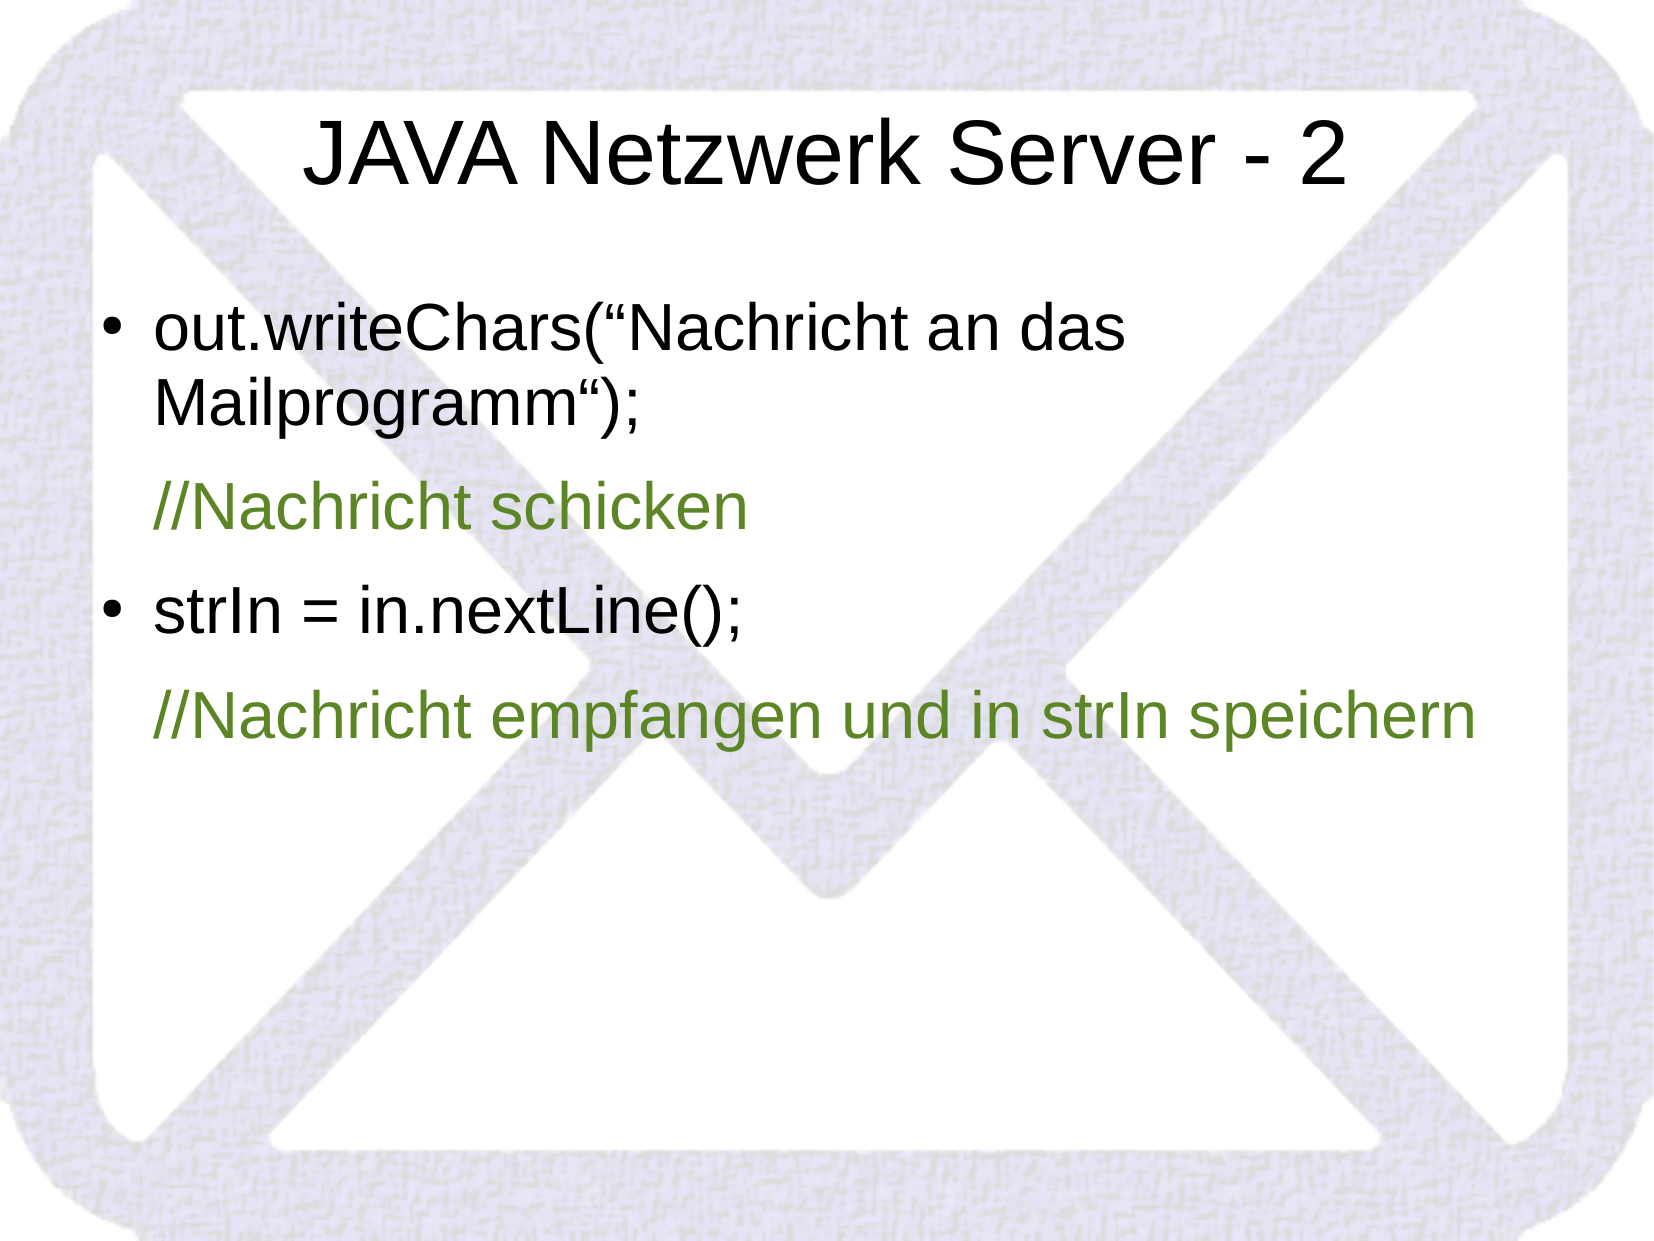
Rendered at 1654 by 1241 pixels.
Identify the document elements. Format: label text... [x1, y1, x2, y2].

picture [0, 0, 1654, 1241]
list out.writeChars(“Nachricht an das Mailprogramm“); //Nachricht schicken strIn = in.nextLine(); //Nachricht empfangen und in strIn speichern [82, 290, 1538, 1010]
title JAVA Netzwerk Server - 2 [82, 49, 1571, 257]
